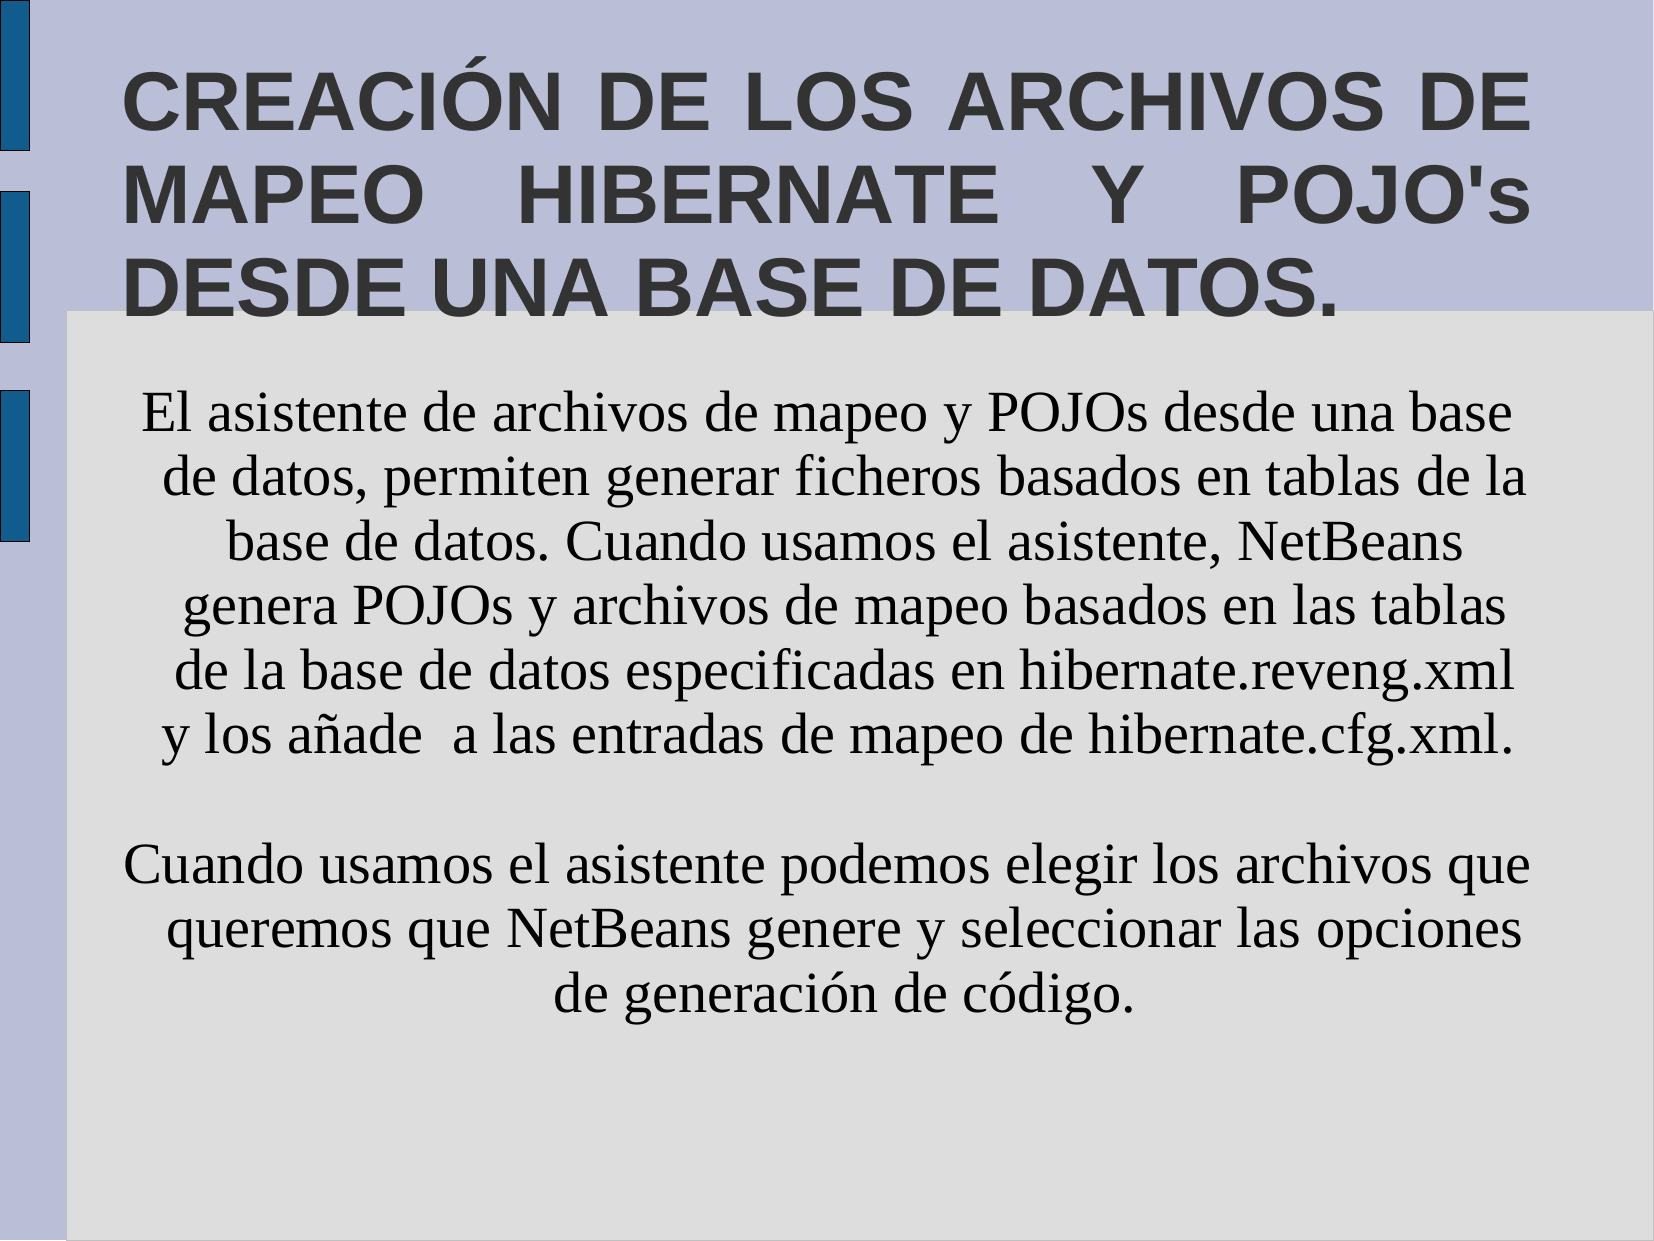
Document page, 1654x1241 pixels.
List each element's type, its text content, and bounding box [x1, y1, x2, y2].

subtitle El asistente de archivos de mapeo y POJOs desde una base de datos, permiten generar ficheros basados en tablas de la base de datos. Cuando usamos el asistente, NetBeans genera POJOs y archivos de mapeo basados en las tablas de la base de datos especificadas en hibernate.reveng.xml y los añade a las entradas de mapeo de hibernate.cfg.xml. Cuando usamos el asistente podemos elegir los archivos que queremos que NetBeans genere y seleccionar las opciones de generación de código. [121, 318, 1534, 1086]
title CREACIÓN DE LOS ARCHIVOS DE MAPEO HIBERNATE Y POJO's DESDE UNA BASE DE DATOS. [121, 55, 1534, 318]
